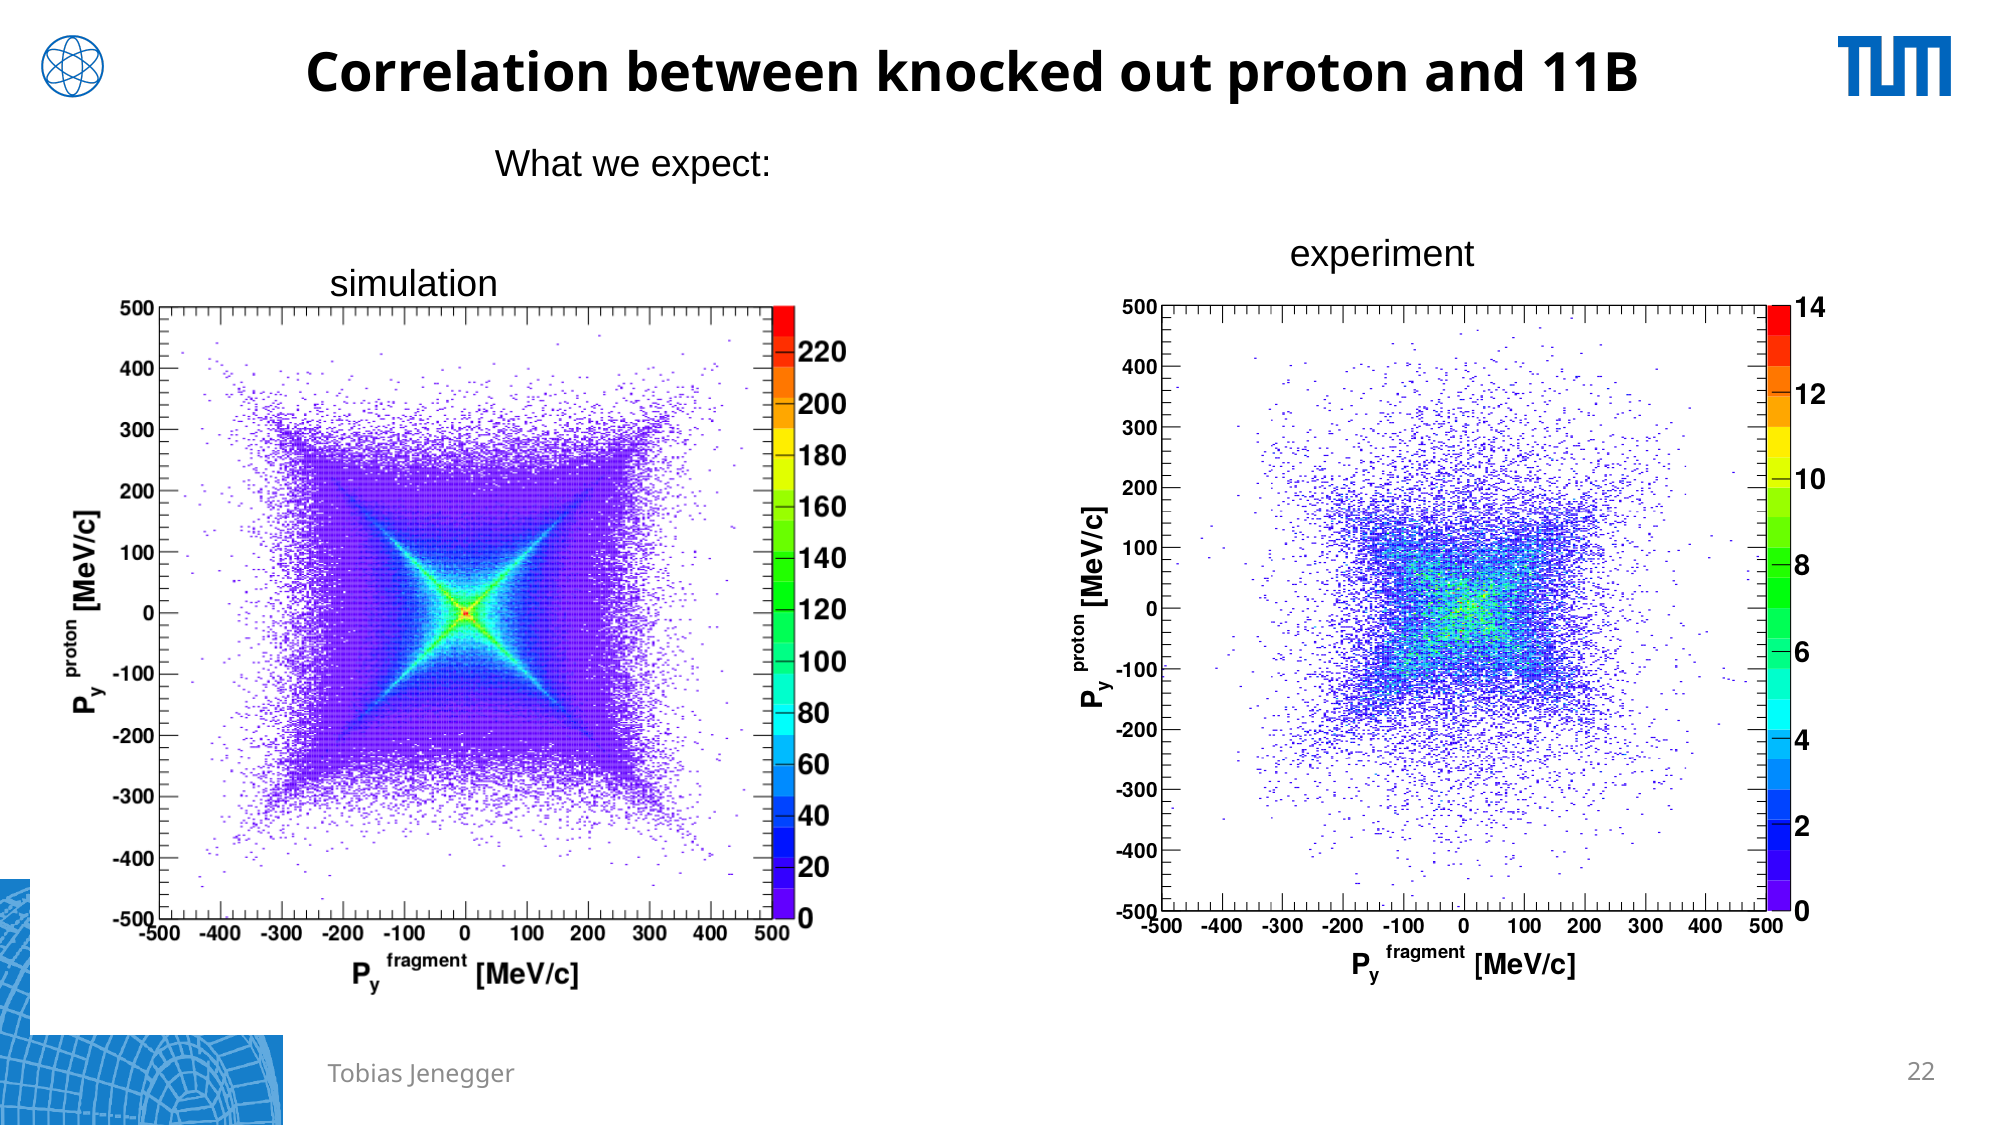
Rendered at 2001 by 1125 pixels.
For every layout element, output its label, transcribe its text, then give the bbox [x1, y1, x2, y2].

picture [0, 265, 856, 1125]
picture [1065, 265, 1892, 1006]
picture [36, 30, 108, 101]
text_box experiment [1275, 224, 1726, 282]
slide_number <number> [1500, 1042, 1951, 1103]
text_box What we expect: [480, 135, 1471, 192]
picture [1838, 36, 1951, 96]
text_box simulation [315, 254, 856, 312]
title Correlation between knocked out proton and 11B [137, 32, 1809, 109]
slide_number Tobias Jenegger [312, 1042, 588, 1103]
